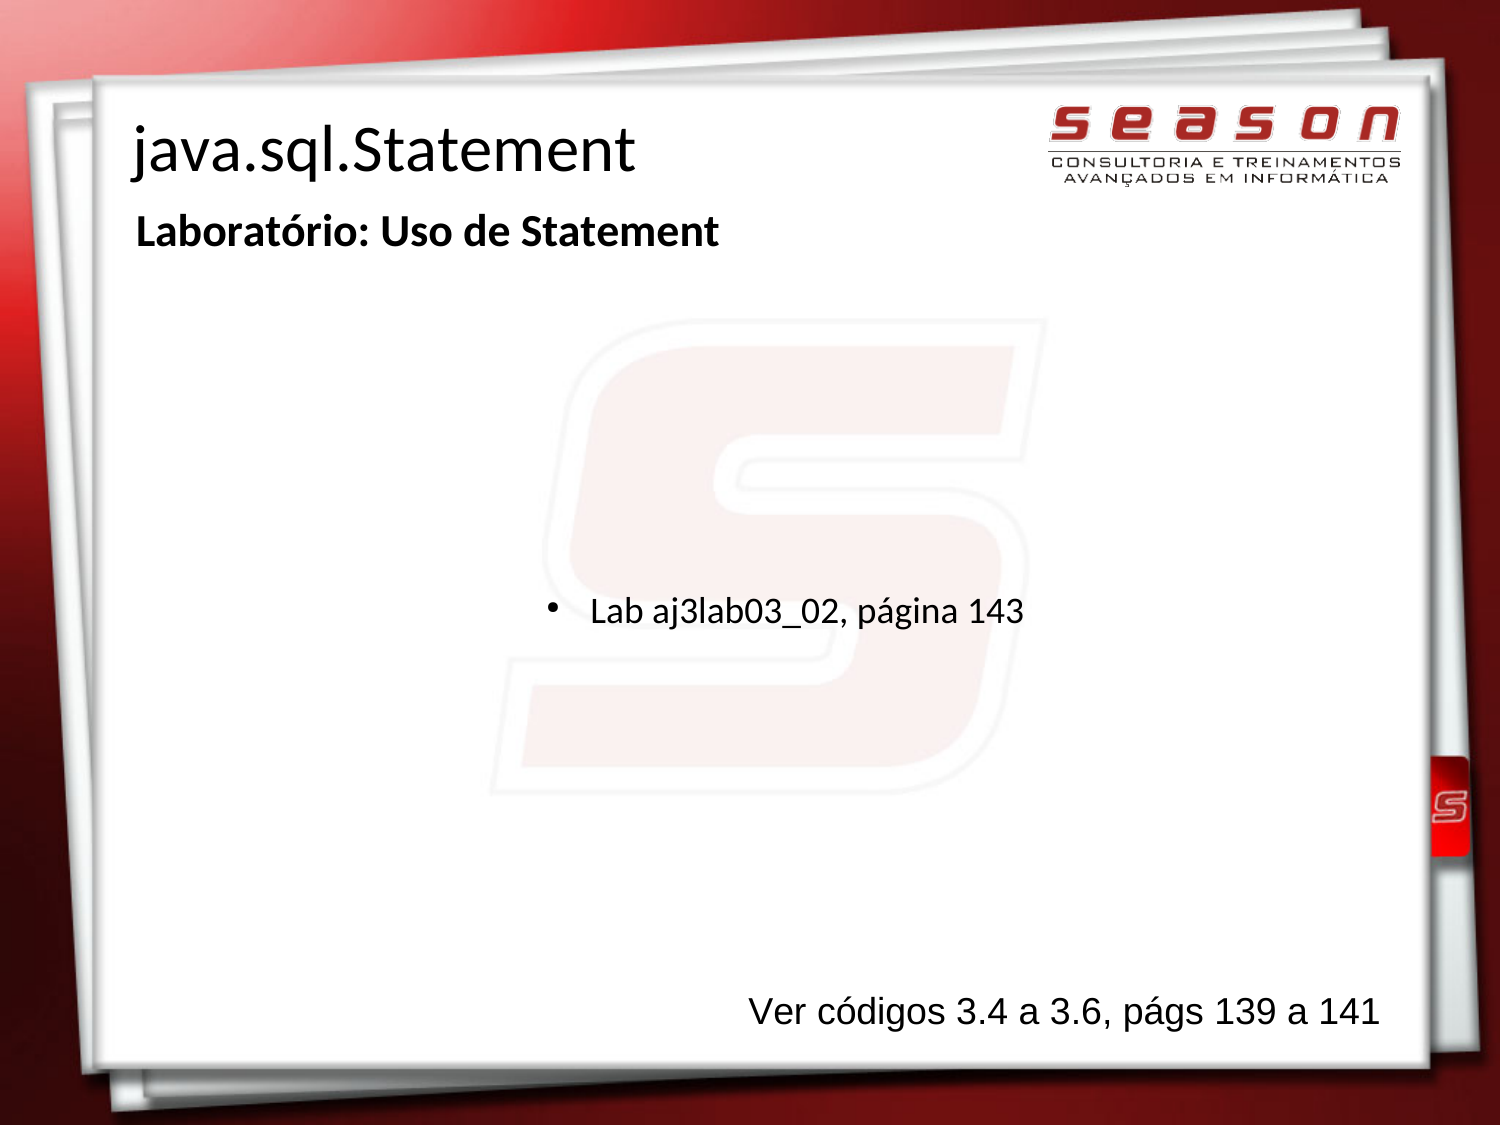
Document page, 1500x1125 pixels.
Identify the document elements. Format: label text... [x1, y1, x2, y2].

title java.sql.Statement [118, 33, 1394, 257]
text_box Laboratório: Uso de Statement [119, 200, 1240, 256]
text_box Lab aj3lab03_02, página 143 [207, 283, 1328, 934]
picture [0, 0, 1500, 1125]
text_box Ver códigos 3.4 a 3.6, págs 139 a 141 [708, 979, 1396, 1040]
